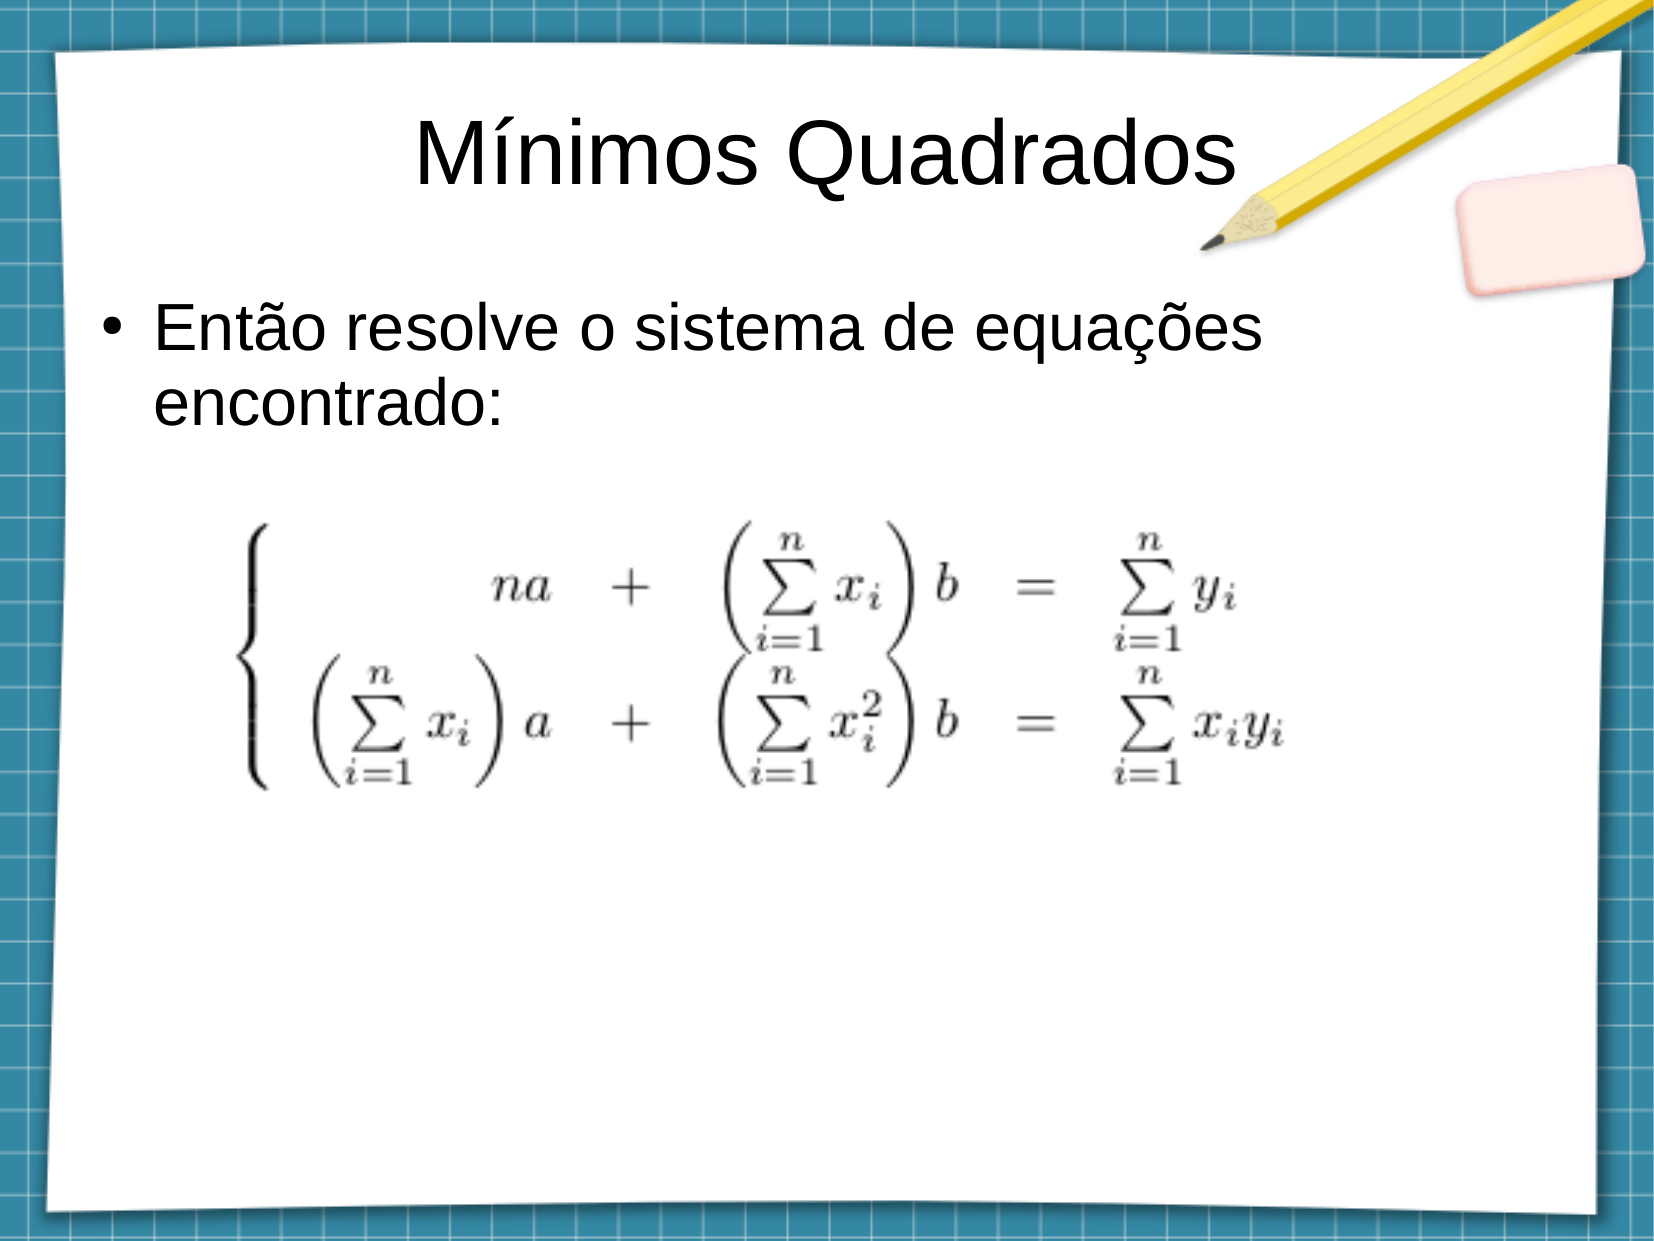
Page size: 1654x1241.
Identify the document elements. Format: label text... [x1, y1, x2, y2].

title Mínimos Quadrados [82, 49, 1571, 257]
list Então resolve o sistema de equações encontrado: [82, 290, 1571, 1010]
picture [0, 0, 1654, 1241]
